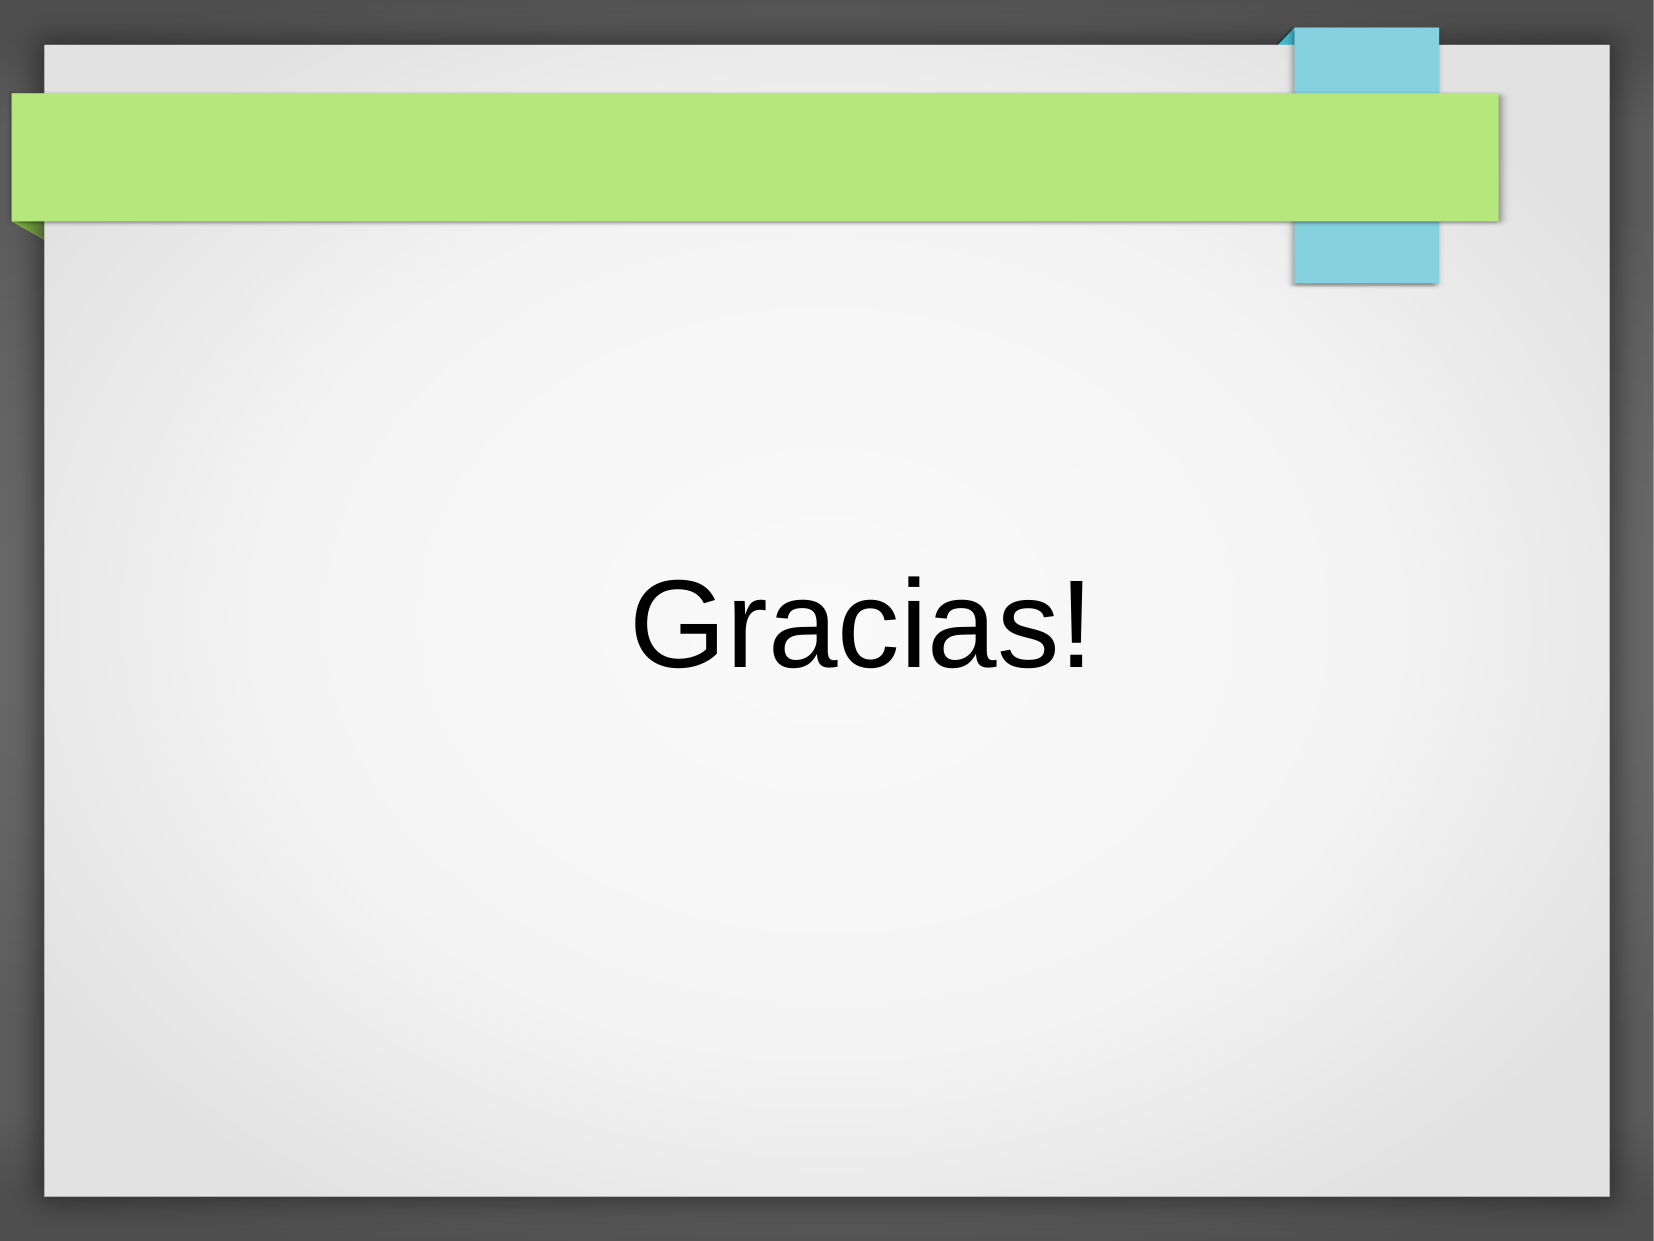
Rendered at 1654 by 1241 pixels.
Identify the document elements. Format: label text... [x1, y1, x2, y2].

list Gracias! [82, 295, 1571, 1015]
picture [0, 0, 1654, 1241]
